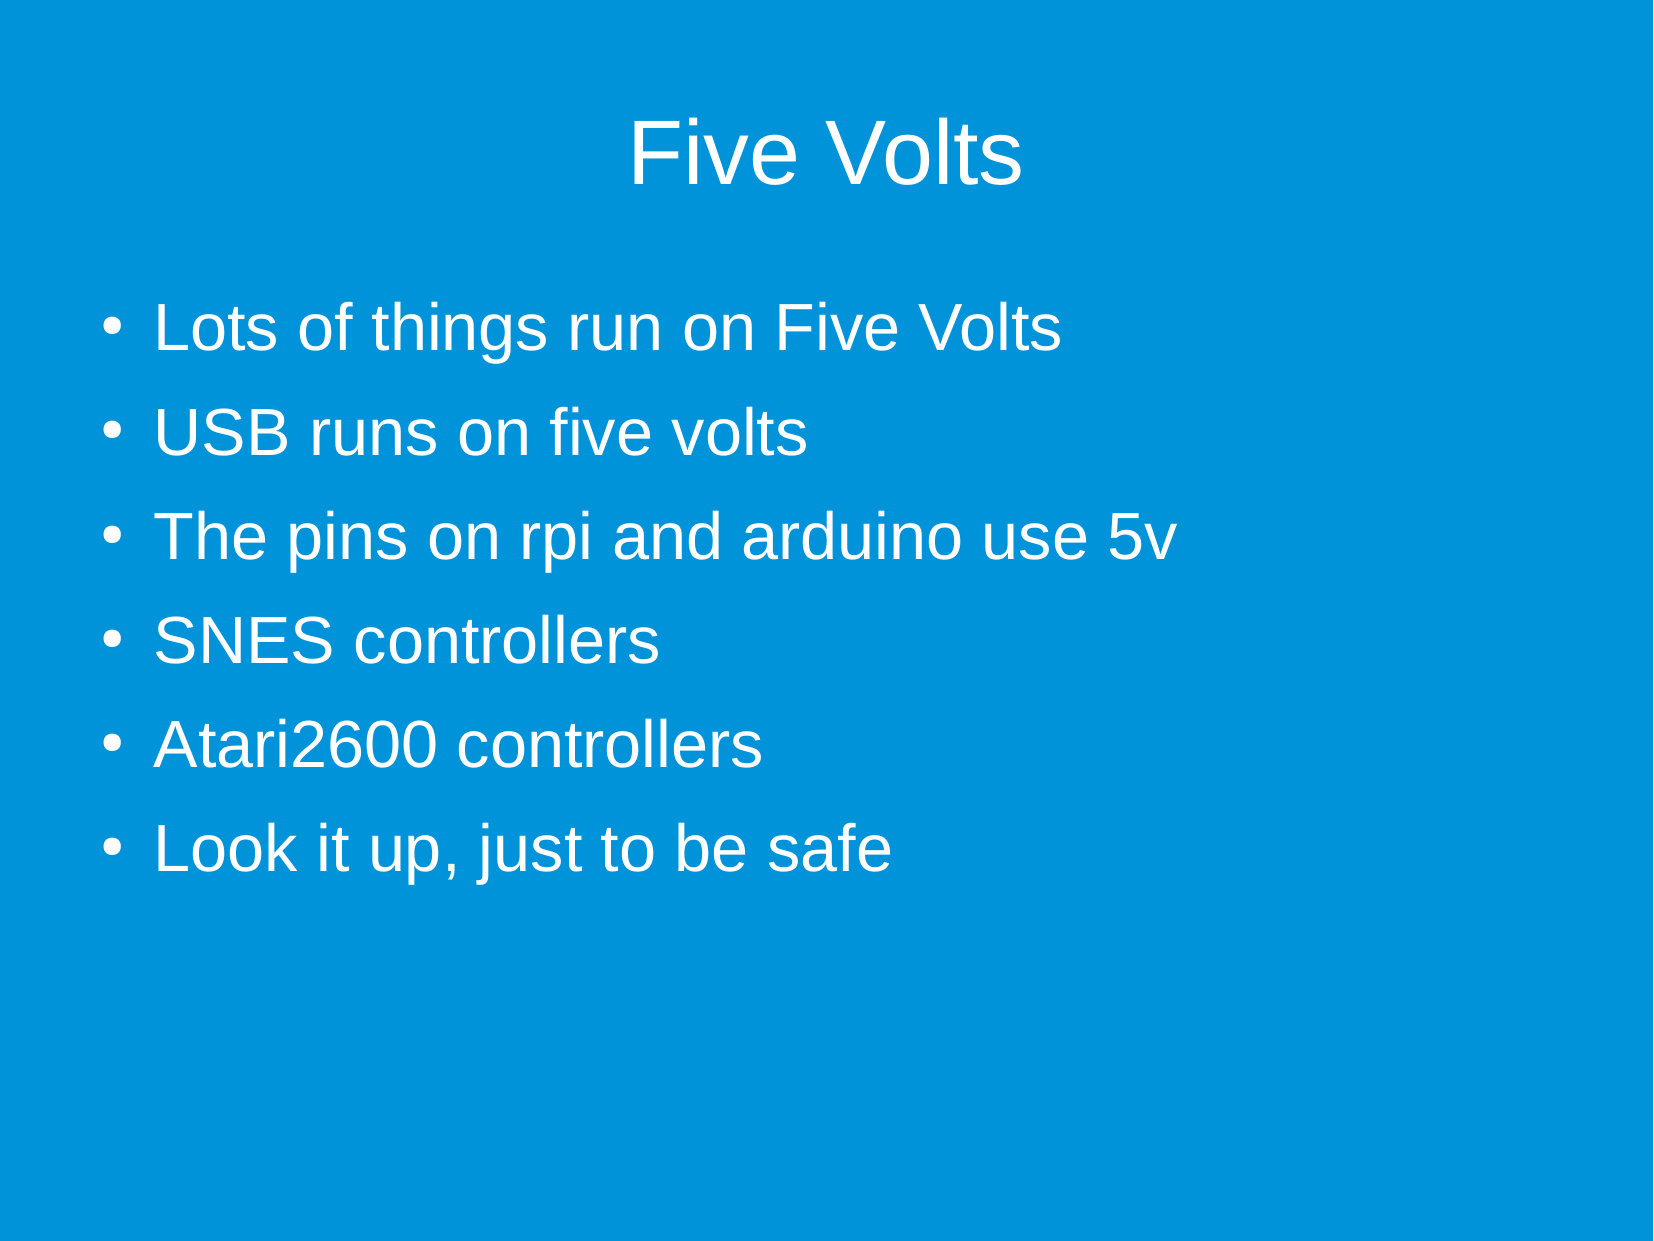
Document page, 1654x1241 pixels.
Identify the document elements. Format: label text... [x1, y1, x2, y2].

title Five Volts [82, 49, 1571, 257]
list Lots of things run on Five Volts USB runs on five volts The pins on rpi and arduino use 5v SNES controllers Atari2600 controllers Look it up, just to be safe [82, 290, 1571, 1010]
